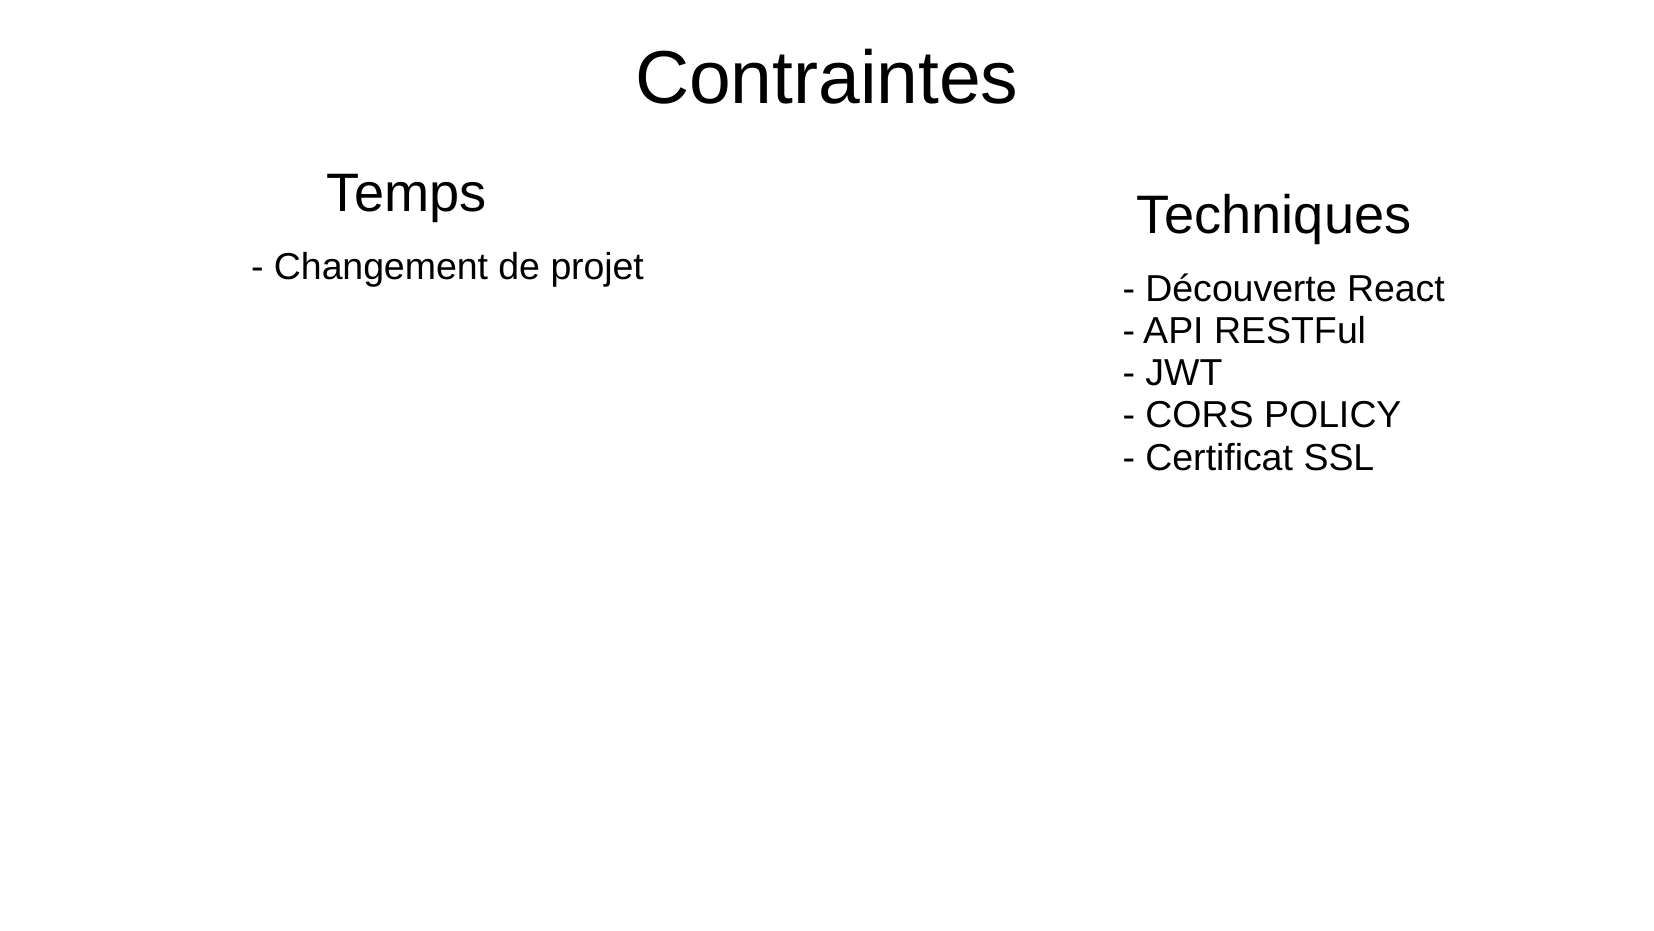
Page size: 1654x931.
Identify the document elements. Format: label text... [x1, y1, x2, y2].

text_box - Changement de projet [236, 238, 827, 296]
text_box Techniques [1122, 177, 1427, 253]
text_box - Découverte React - API RESTFul - JWT - CORS POLICY - Certificat SSL [1107, 260, 1463, 486]
text_box Temps [312, 155, 502, 231]
title Contraintes [82, 0, 1571, 156]
